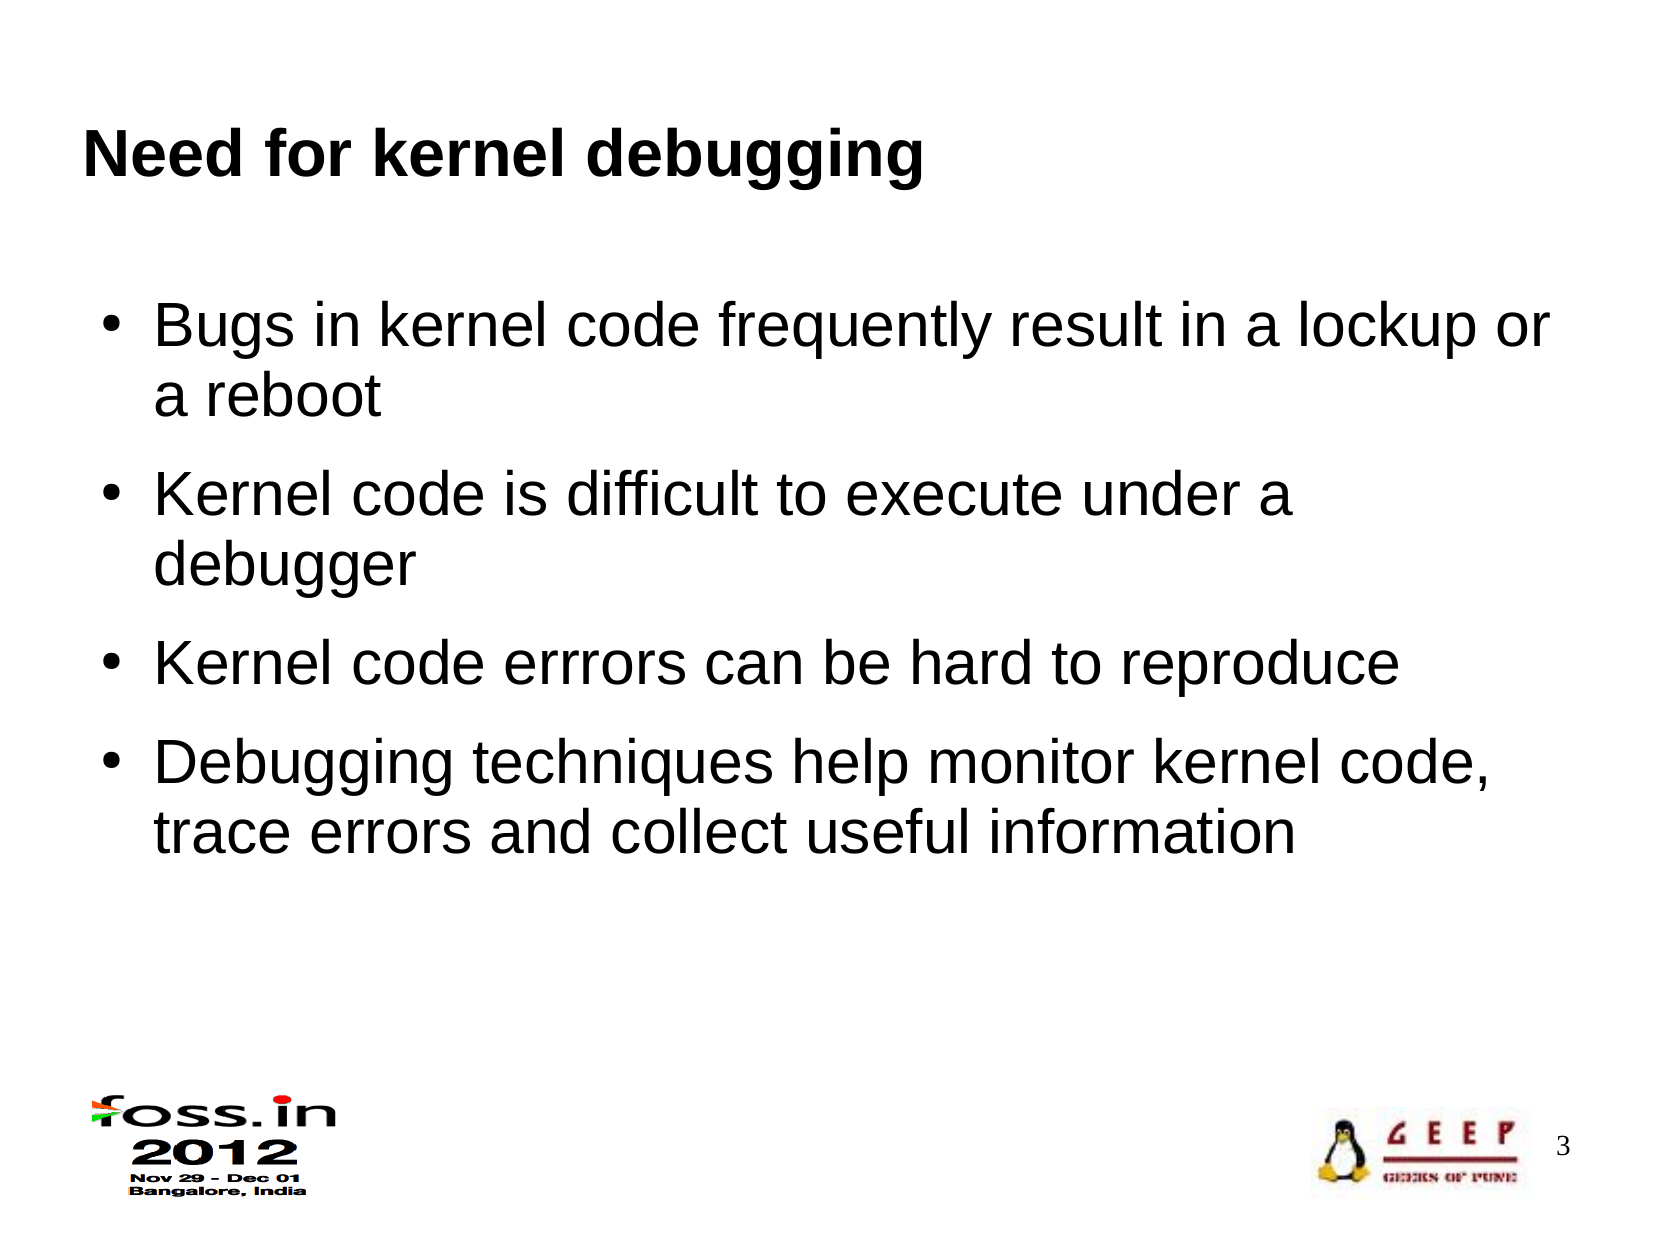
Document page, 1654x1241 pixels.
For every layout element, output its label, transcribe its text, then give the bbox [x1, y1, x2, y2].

picture [82, 1086, 343, 1205]
picture [1311, 1107, 1532, 1199]
list Bugs in kernel code frequently result in a lockup or a reboot Kernel code is difficult to execute under a debugger Kernel code errrors can be hard to reproduce Debugging techniques help monitor kernel code, trace errors and collect useful information [82, 290, 1571, 1109]
title Need for kernel debugging [82, 49, 1571, 257]
